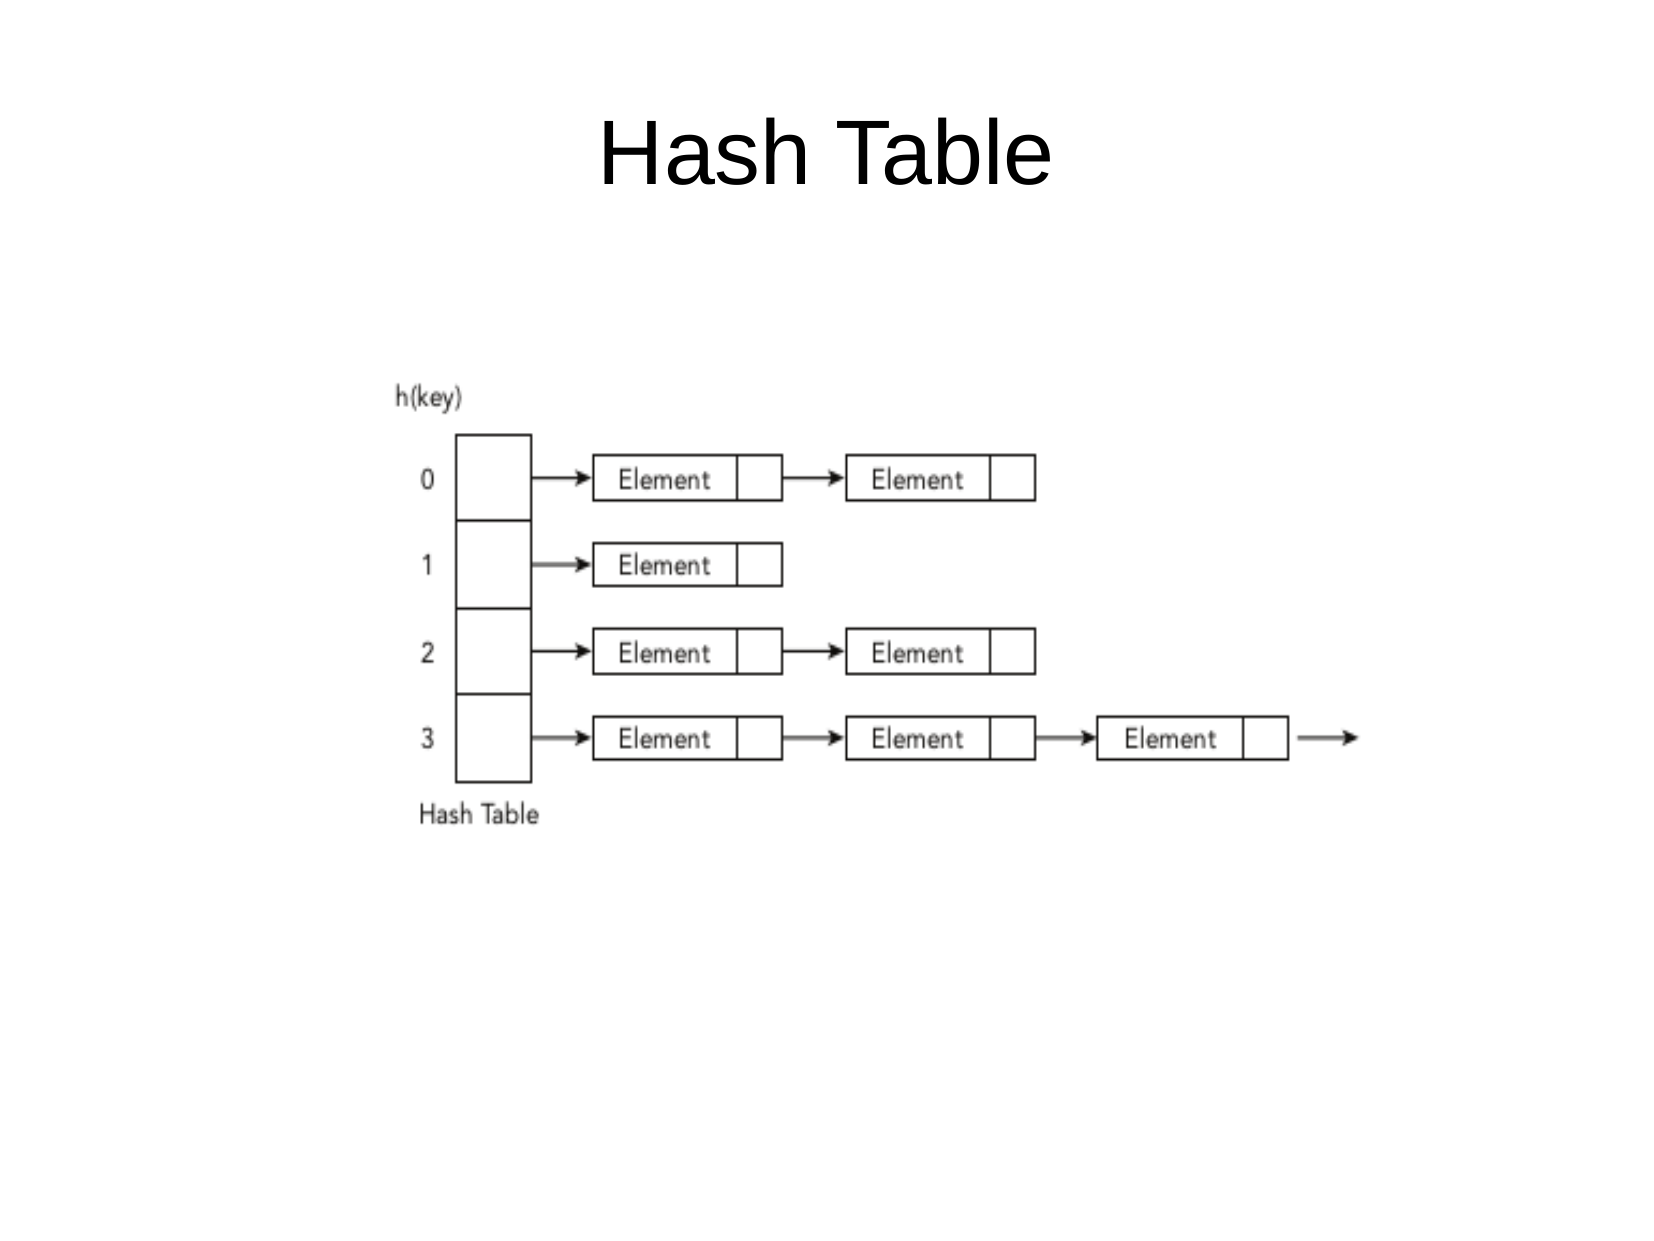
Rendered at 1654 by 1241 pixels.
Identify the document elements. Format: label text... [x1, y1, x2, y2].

title Hash Table [82, 49, 1571, 257]
picture [342, 349, 1382, 842]
